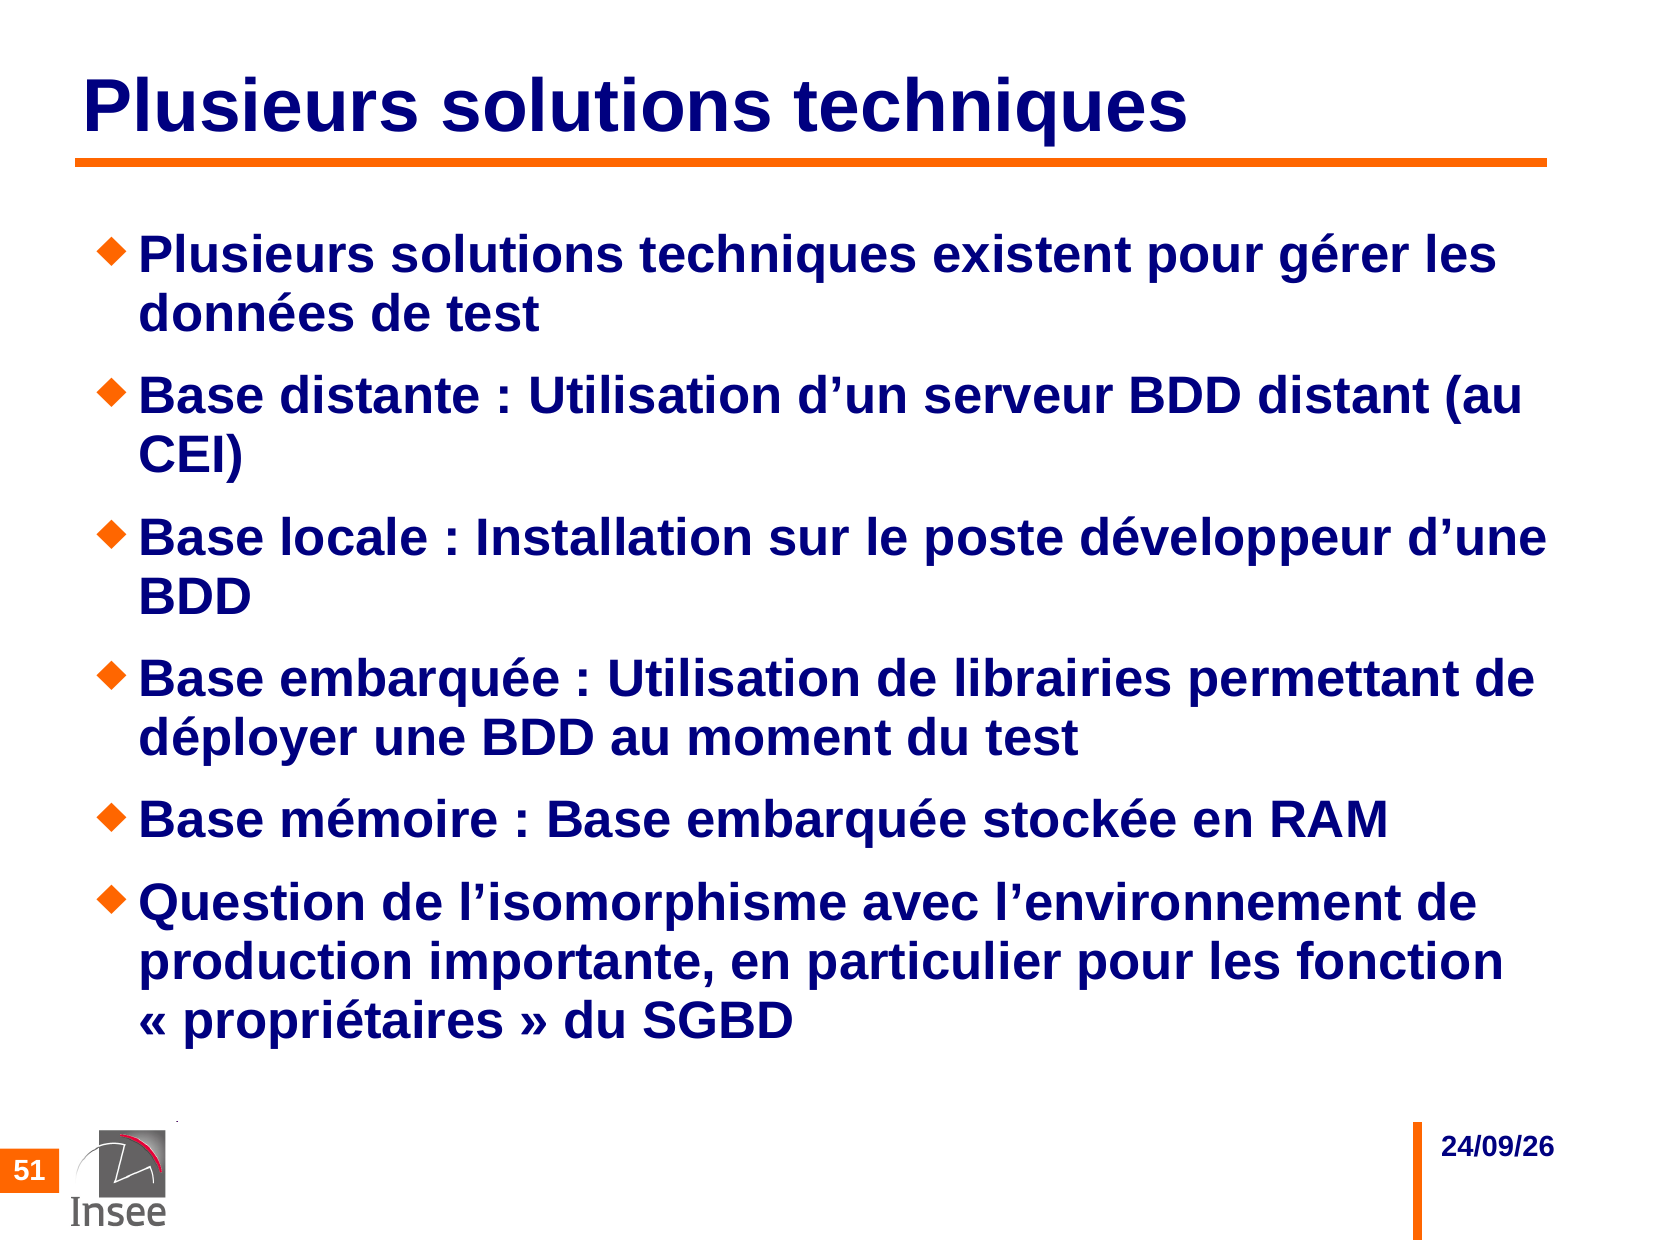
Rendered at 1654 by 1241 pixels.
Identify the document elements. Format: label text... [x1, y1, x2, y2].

title Plusieurs solutions techniques [82, 49, 1619, 163]
picture [62, 1121, 178, 1241]
list Plusieurs solutions techniques existent pour gérer les données de test Base distante : Utilisation d’un serveur BDD distant (au CEI) Base locale : Installation sur le poste développeur d’une BDD Base embarquée : Utilisation de librairies permettant de déployer une BDD au moment du test Base mémoire : Base embarquée stockée en RAM Question de l’isomorphisme avec l’environnement de production importante, en particulier pour les fonction « propriétaires » du SGBD [82, 224, 1571, 1051]
